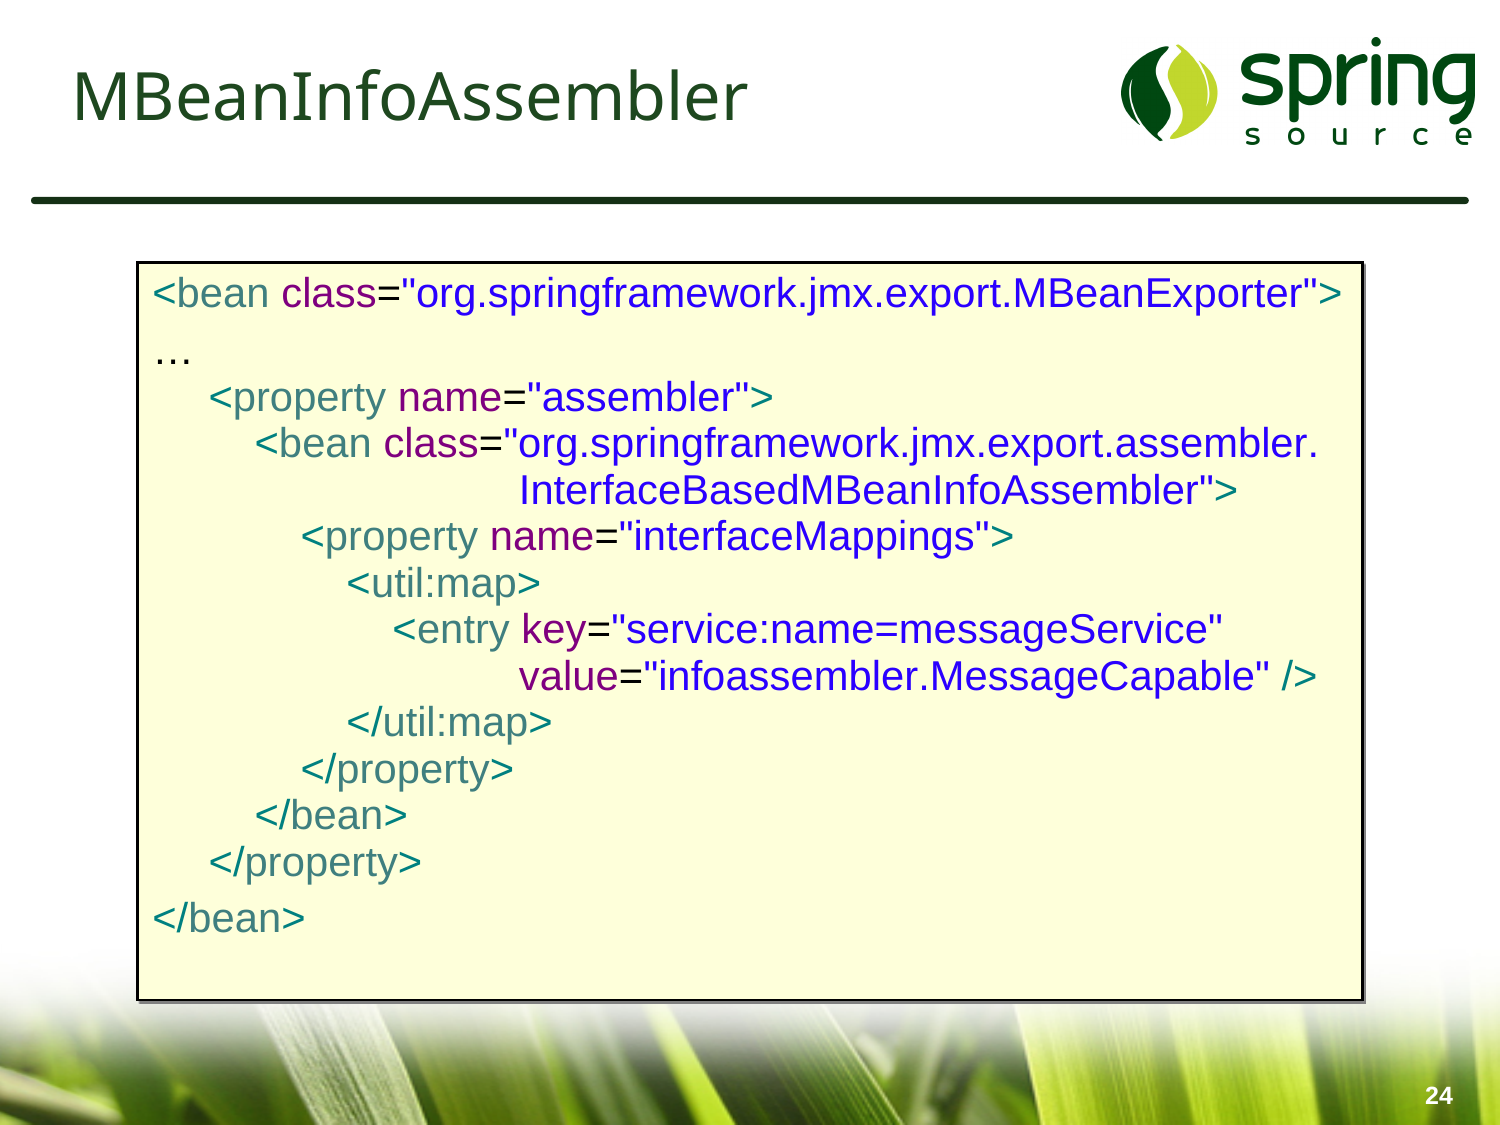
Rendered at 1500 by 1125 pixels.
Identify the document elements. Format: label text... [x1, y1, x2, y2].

picture [0, 944, 1500, 1125]
title MBeanInfoAssembler [56, 13, 1089, 176]
picture [1121, 37, 1475, 145]
text_box <bean class="org.springframework.jmx.export.MBeanExporter"> … <property name="assembler"> <bean class="org.springframework.jmx.export.assembler. InterfaceBasedMBeanInfoAssembler"> <property name="interfaceMappings"> <util:map> <entry key="service:name=messageService" value="infoassembler.MessageCapable" /> </util:map> </property> </bean> </property> </bean> [137, 262, 1363, 1000]
